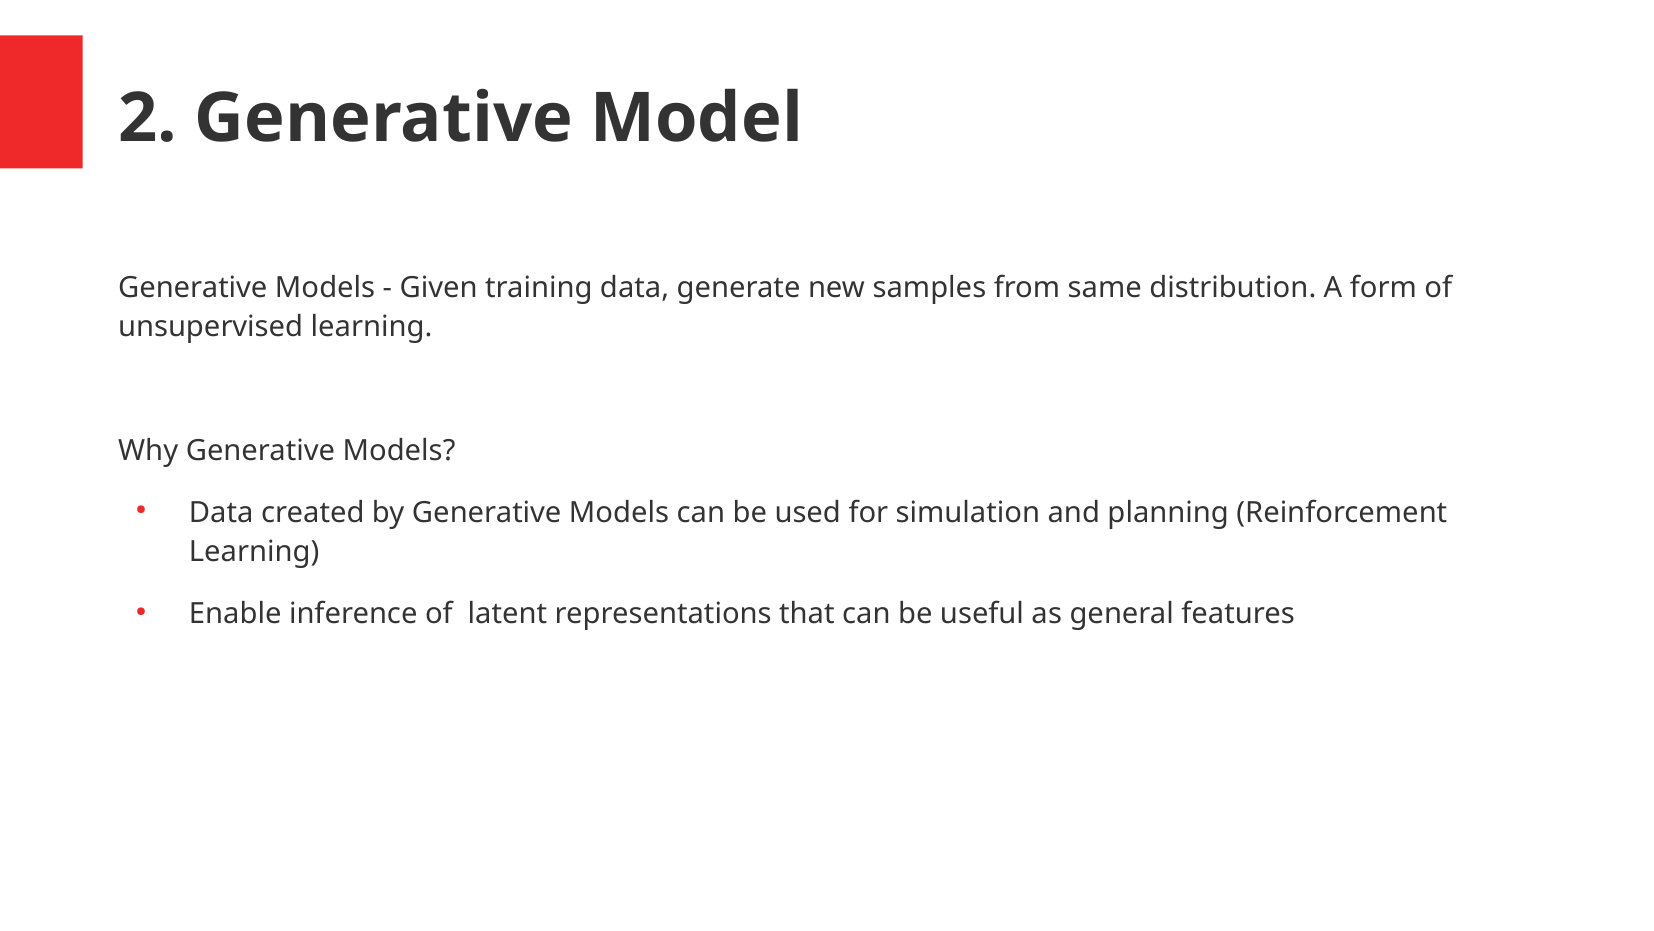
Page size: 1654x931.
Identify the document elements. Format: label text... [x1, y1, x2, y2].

title 2. Generative Model [118, 37, 1571, 193]
list Generative Models - Given training data, generate new samples from same distribution. A form of unsupervised learning. Why Generative Models? Data created by Generative Models can be used for simulation and planning (Reinforcement Learning) Enable inference of latent representations that can be useful as general features [118, 265, 1536, 806]
